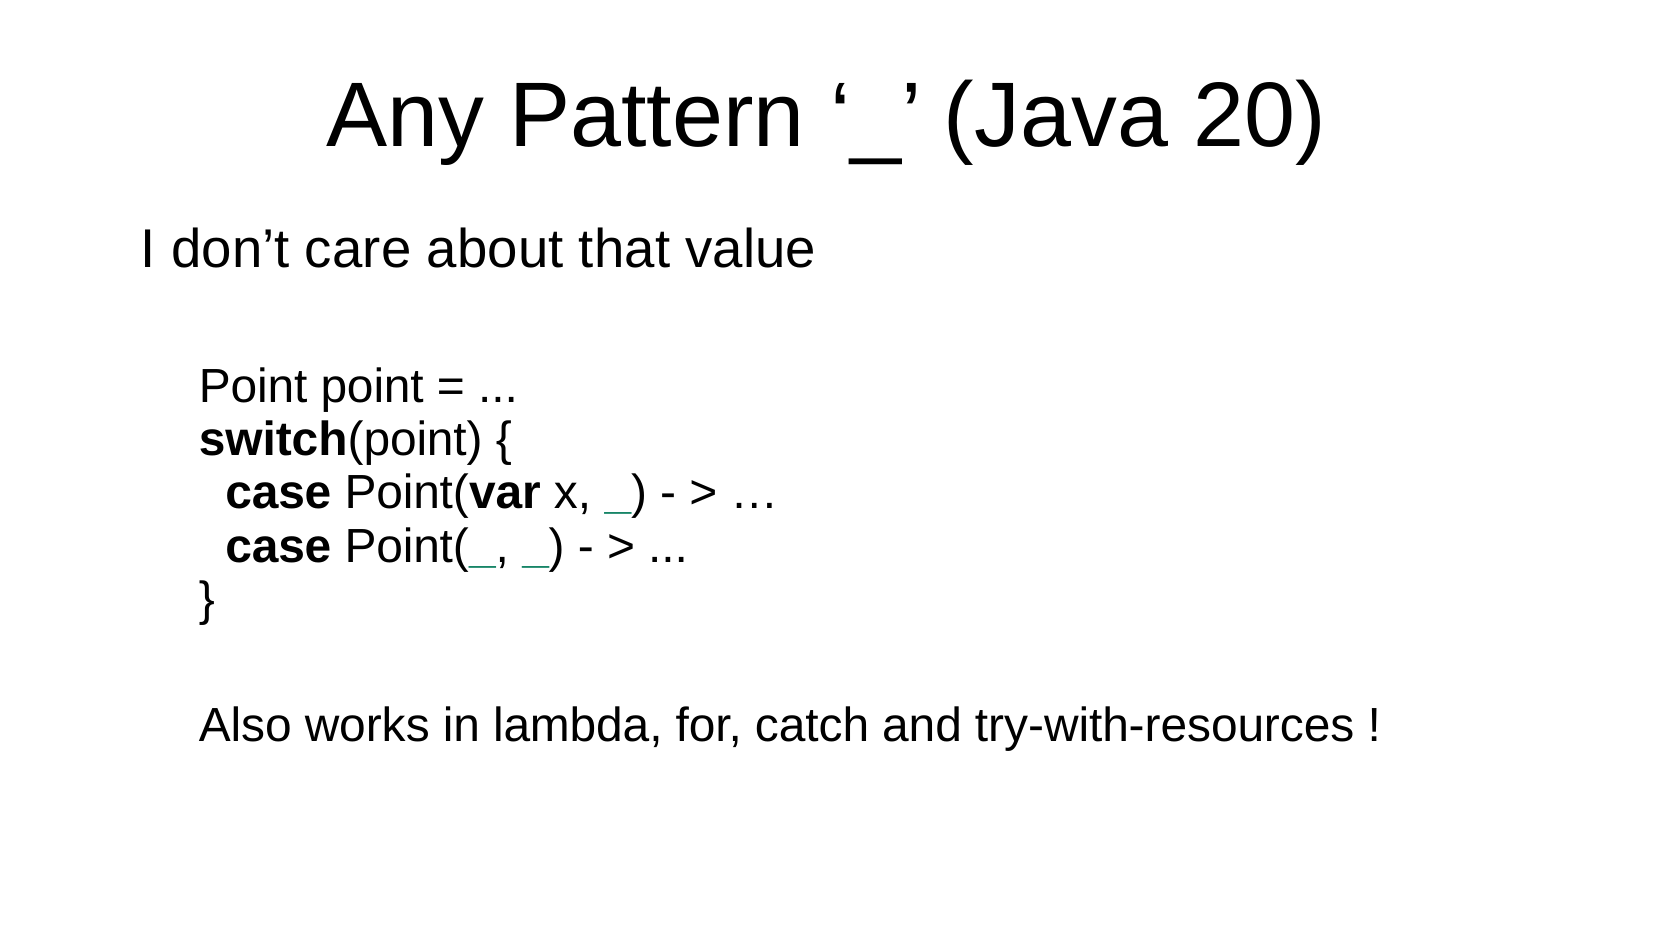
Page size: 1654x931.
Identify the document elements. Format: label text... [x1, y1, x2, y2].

list I don’t care about that value Point point = ... switch(point) { case Point(var x, _) - > … case Point(_, _) - > ... } Also works in lambda, for, catch and try-with-resources ! [82, 217, 1571, 758]
title Any Pattern ‘_’ (Java 20) [82, 37, 1571, 193]
